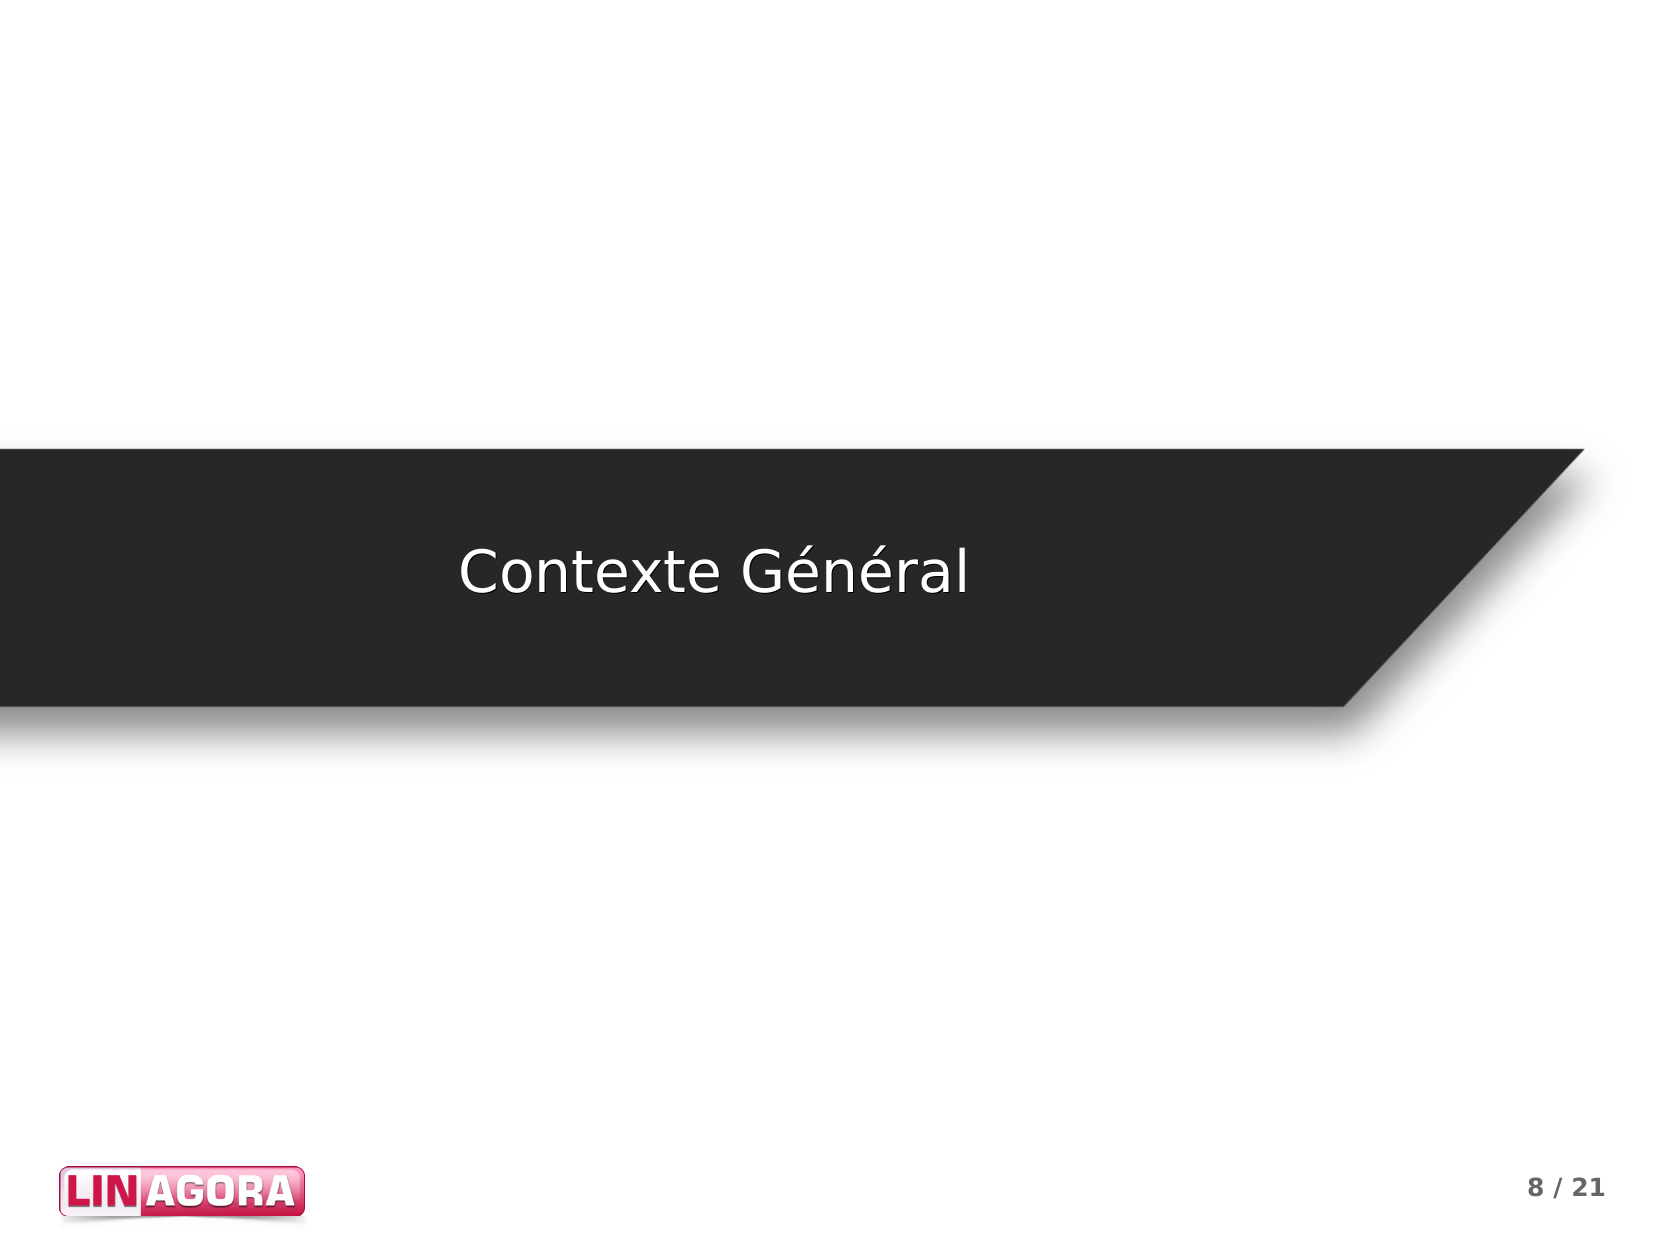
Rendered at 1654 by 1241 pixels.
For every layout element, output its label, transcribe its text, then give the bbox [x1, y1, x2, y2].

picture [0, 416, 1630, 792]
picture [59, 1166, 308, 1229]
title Contexte Général [82, 460, 1347, 686]
